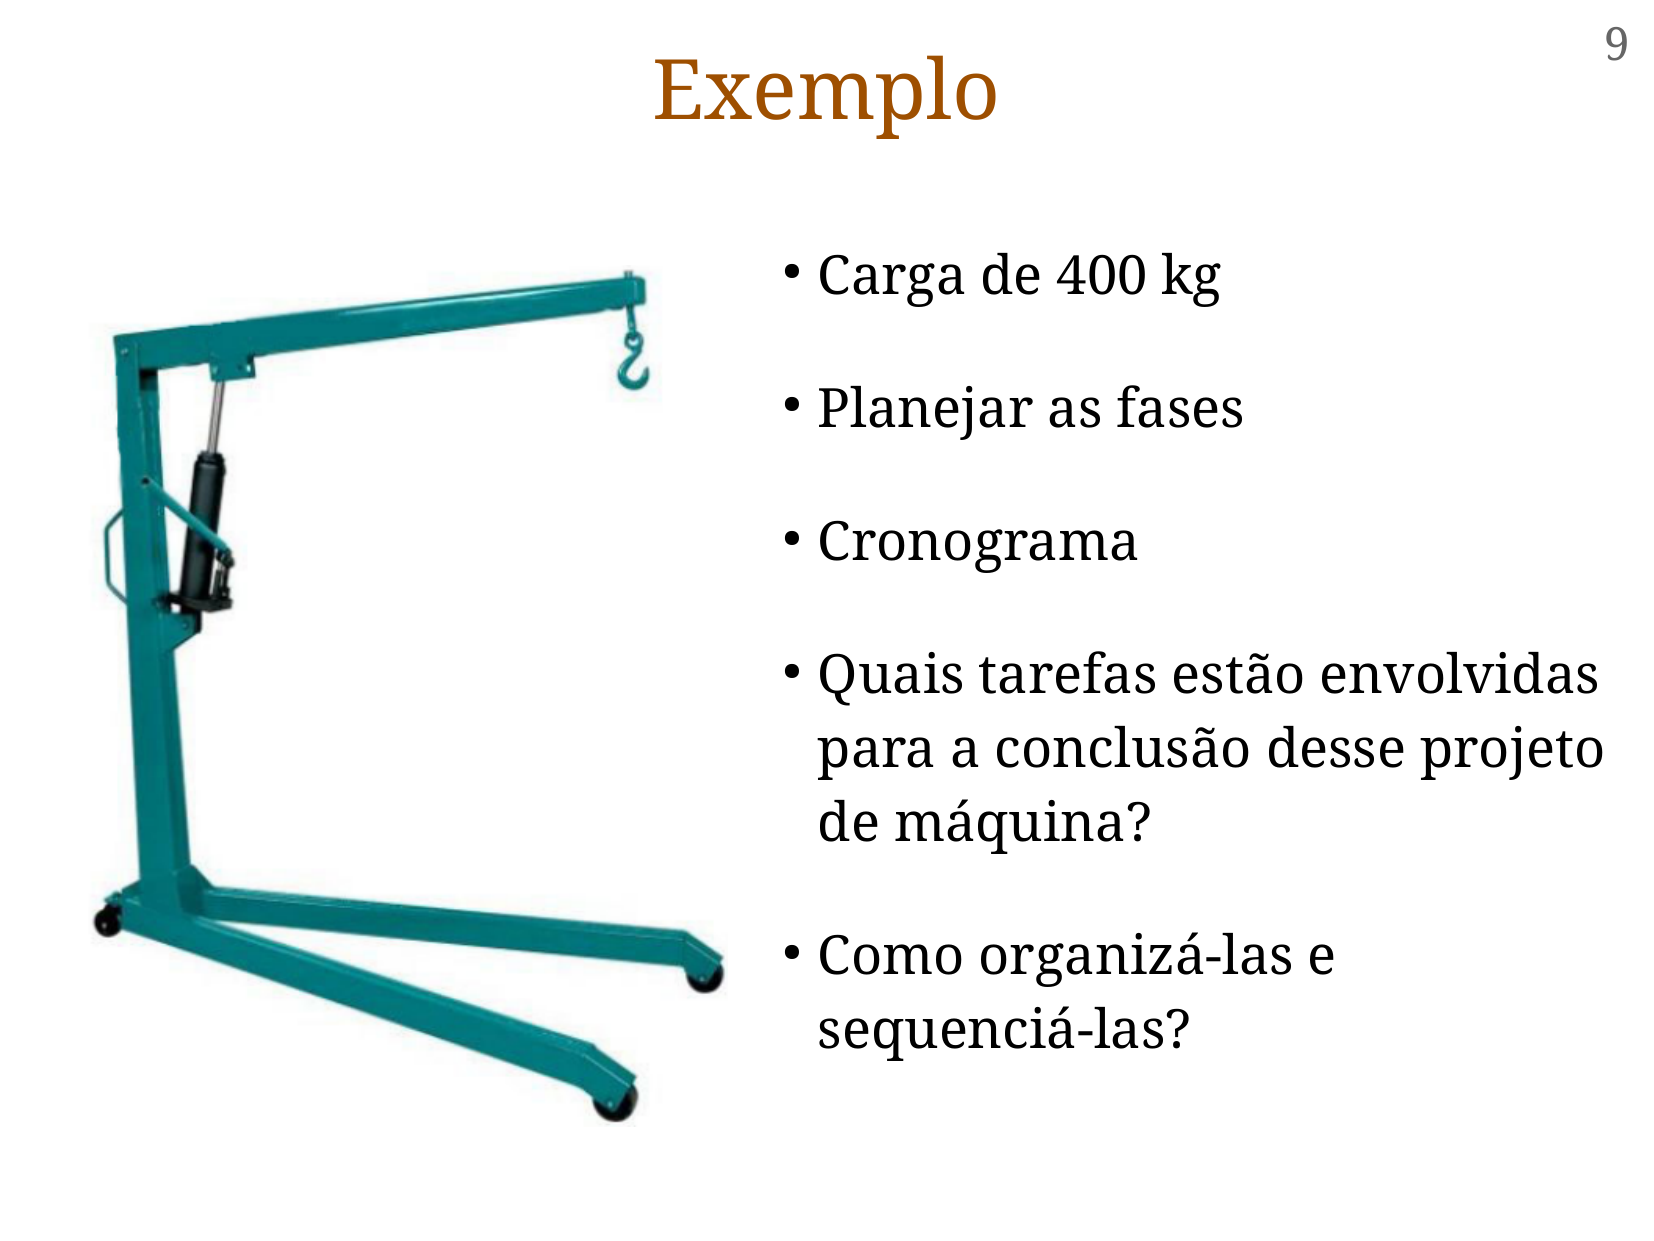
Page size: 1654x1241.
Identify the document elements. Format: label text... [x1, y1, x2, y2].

picture [88, 265, 728, 1127]
title Exemplo [59, 29, 1595, 148]
list Carga de 400 kg Planejar as fases Cronograma Quais tarefas estão envolvidas para a conclusão desse projeto de máquina? Como organizá-las e sequenciá-las? [782, 236, 1610, 1211]
